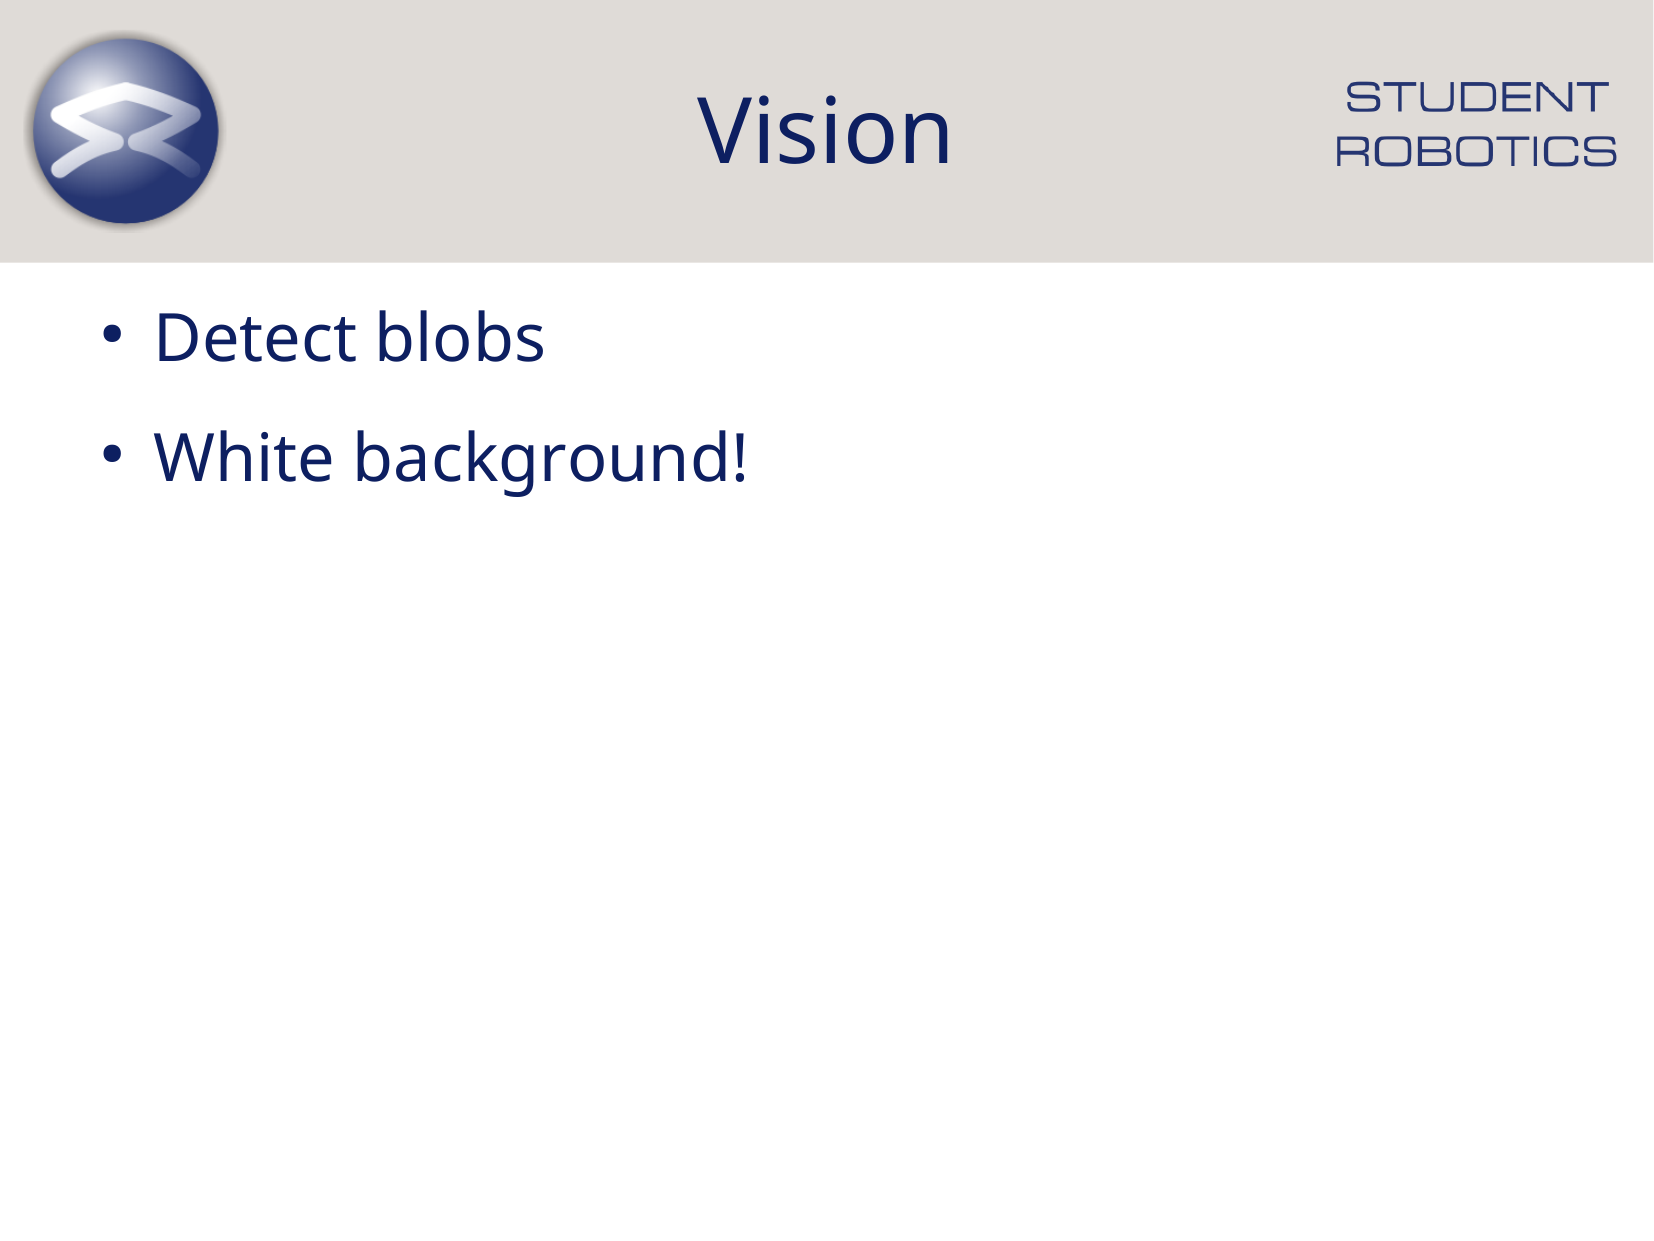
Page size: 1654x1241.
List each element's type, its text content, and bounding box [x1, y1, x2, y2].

picture [1571, 68, 1633, 174]
title Vision [82, 7, 1571, 250]
picture [9, 19, 82, 245]
list Detect blobs White background! [82, 290, 1571, 1094]
